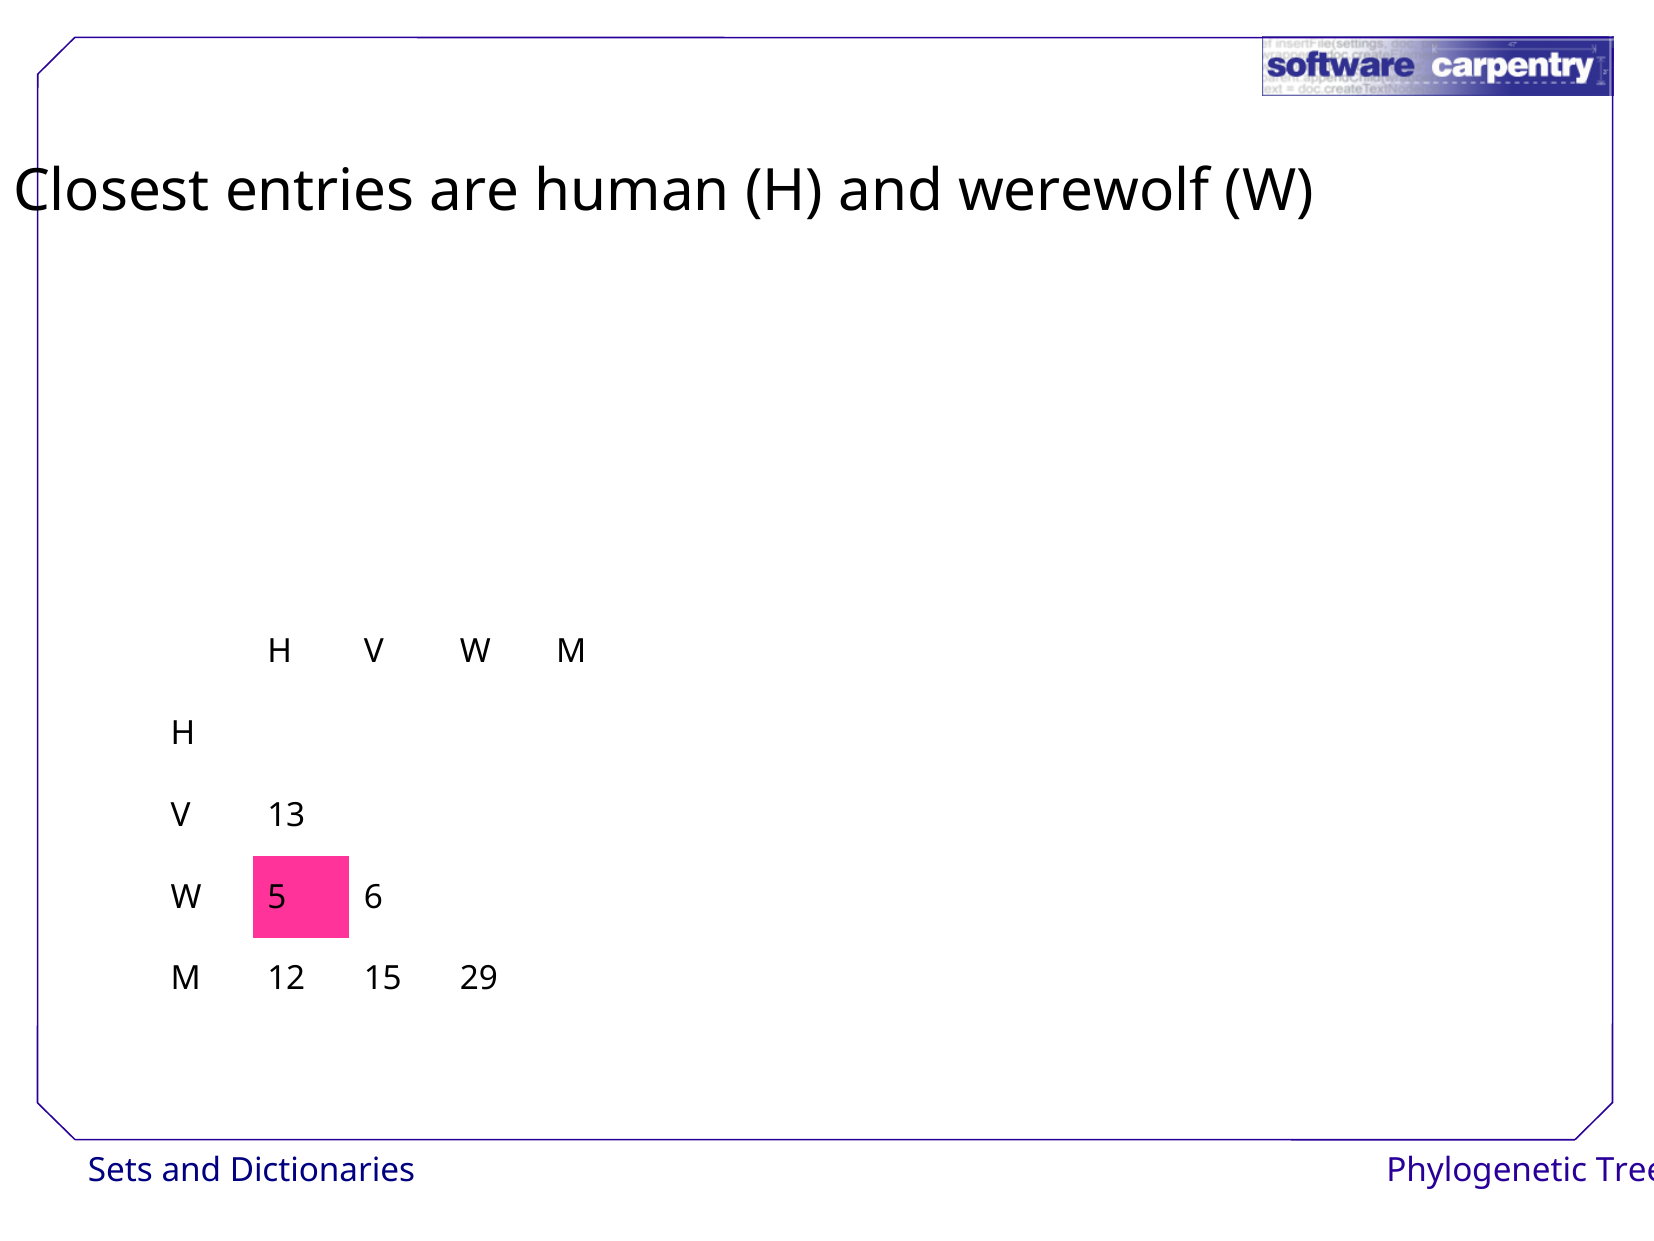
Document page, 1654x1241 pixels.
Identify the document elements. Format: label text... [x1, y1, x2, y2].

table_cell [253, 692, 349, 774]
table_cell [541, 692, 638, 774]
table_header V [349, 611, 445, 692]
table_cell [541, 856, 638, 938]
table_cell 12 [253, 938, 349, 1020]
table_header [156, 611, 253, 692]
table_cell [541, 938, 638, 1020]
table_cell 29 [445, 938, 541, 1020]
table_header W [445, 611, 541, 692]
picture [1262, 36, 1614, 96]
table_cell 15 [349, 938, 445, 1020]
table_cell [349, 692, 445, 774]
table_header H [253, 611, 349, 692]
table_cell [445, 692, 541, 774]
table_header M [541, 611, 638, 692]
table_cell H [156, 692, 253, 774]
table_cell [541, 774, 638, 856]
table_cell 6 [349, 856, 445, 938]
table_cell [349, 774, 445, 856]
table_cell M [156, 938, 253, 1020]
table_cell [445, 774, 541, 856]
table_cell [445, 856, 541, 938]
table_cell W [156, 856, 253, 938]
table_cell 5 [253, 856, 349, 938]
table_cell V [156, 774, 253, 856]
text_box Closest entries are human (H) and werewolf (W) [0, 109, 1480, 231]
table_cell 13 [253, 774, 349, 856]
